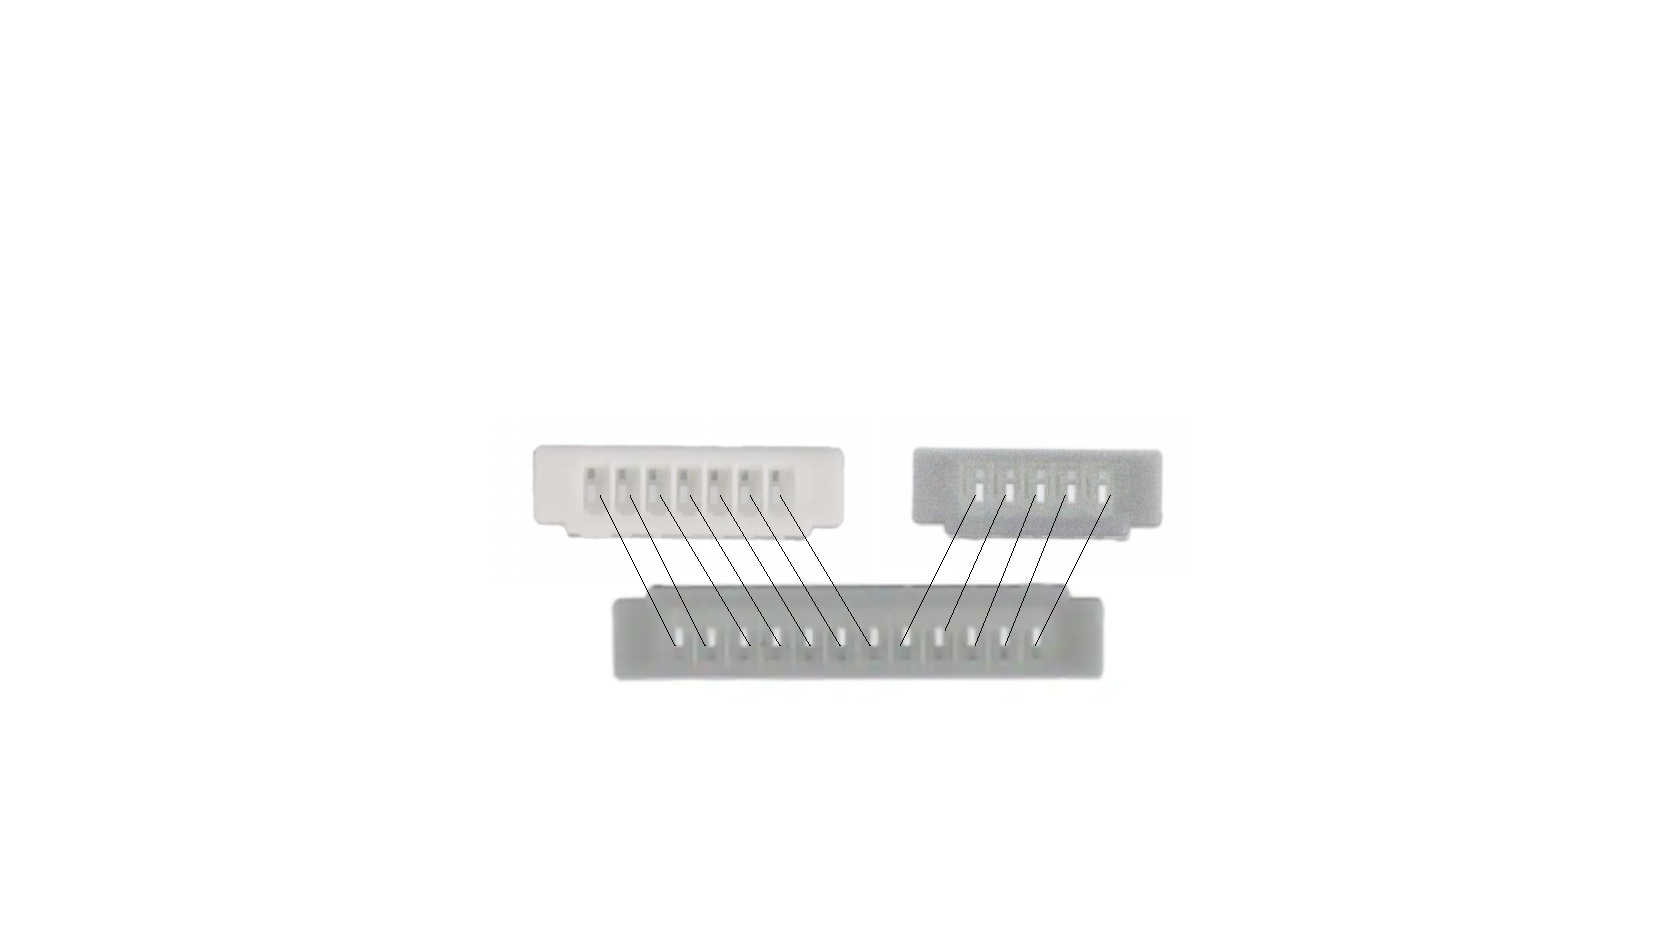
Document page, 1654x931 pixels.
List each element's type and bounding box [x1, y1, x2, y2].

picture [495, 417, 1192, 727]
